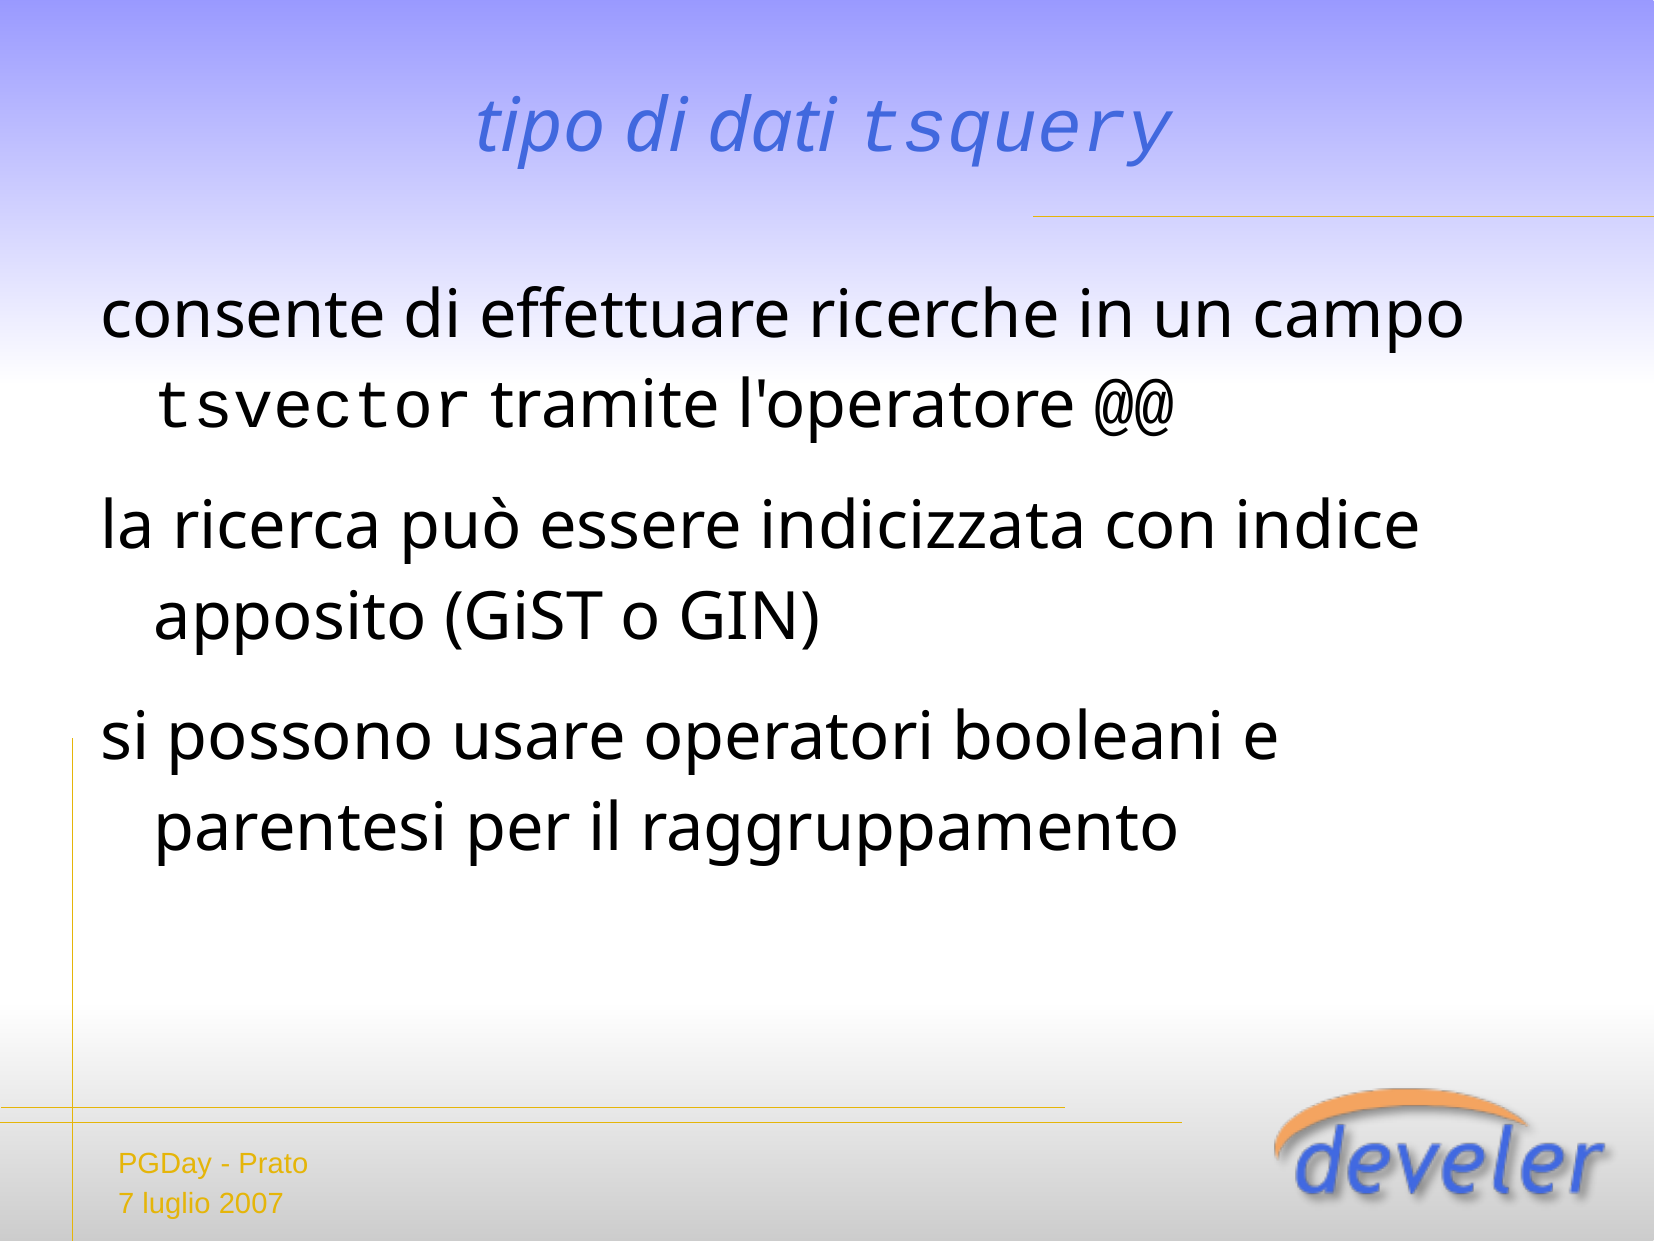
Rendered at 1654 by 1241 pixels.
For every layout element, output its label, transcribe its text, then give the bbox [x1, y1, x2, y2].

list consente di effettuare ricerche in un campo tsvector tramite l'operatore @@ la ricerca può essere indicizzata con indice apposito (GiST o GIN) si possono usare operatori booleani e parentesi per il raggruppamento [82, 265, 1571, 1093]
title tipo di dati tsquery [82, 29, 1565, 217]
picture [1269, 1083, 1622, 1211]
